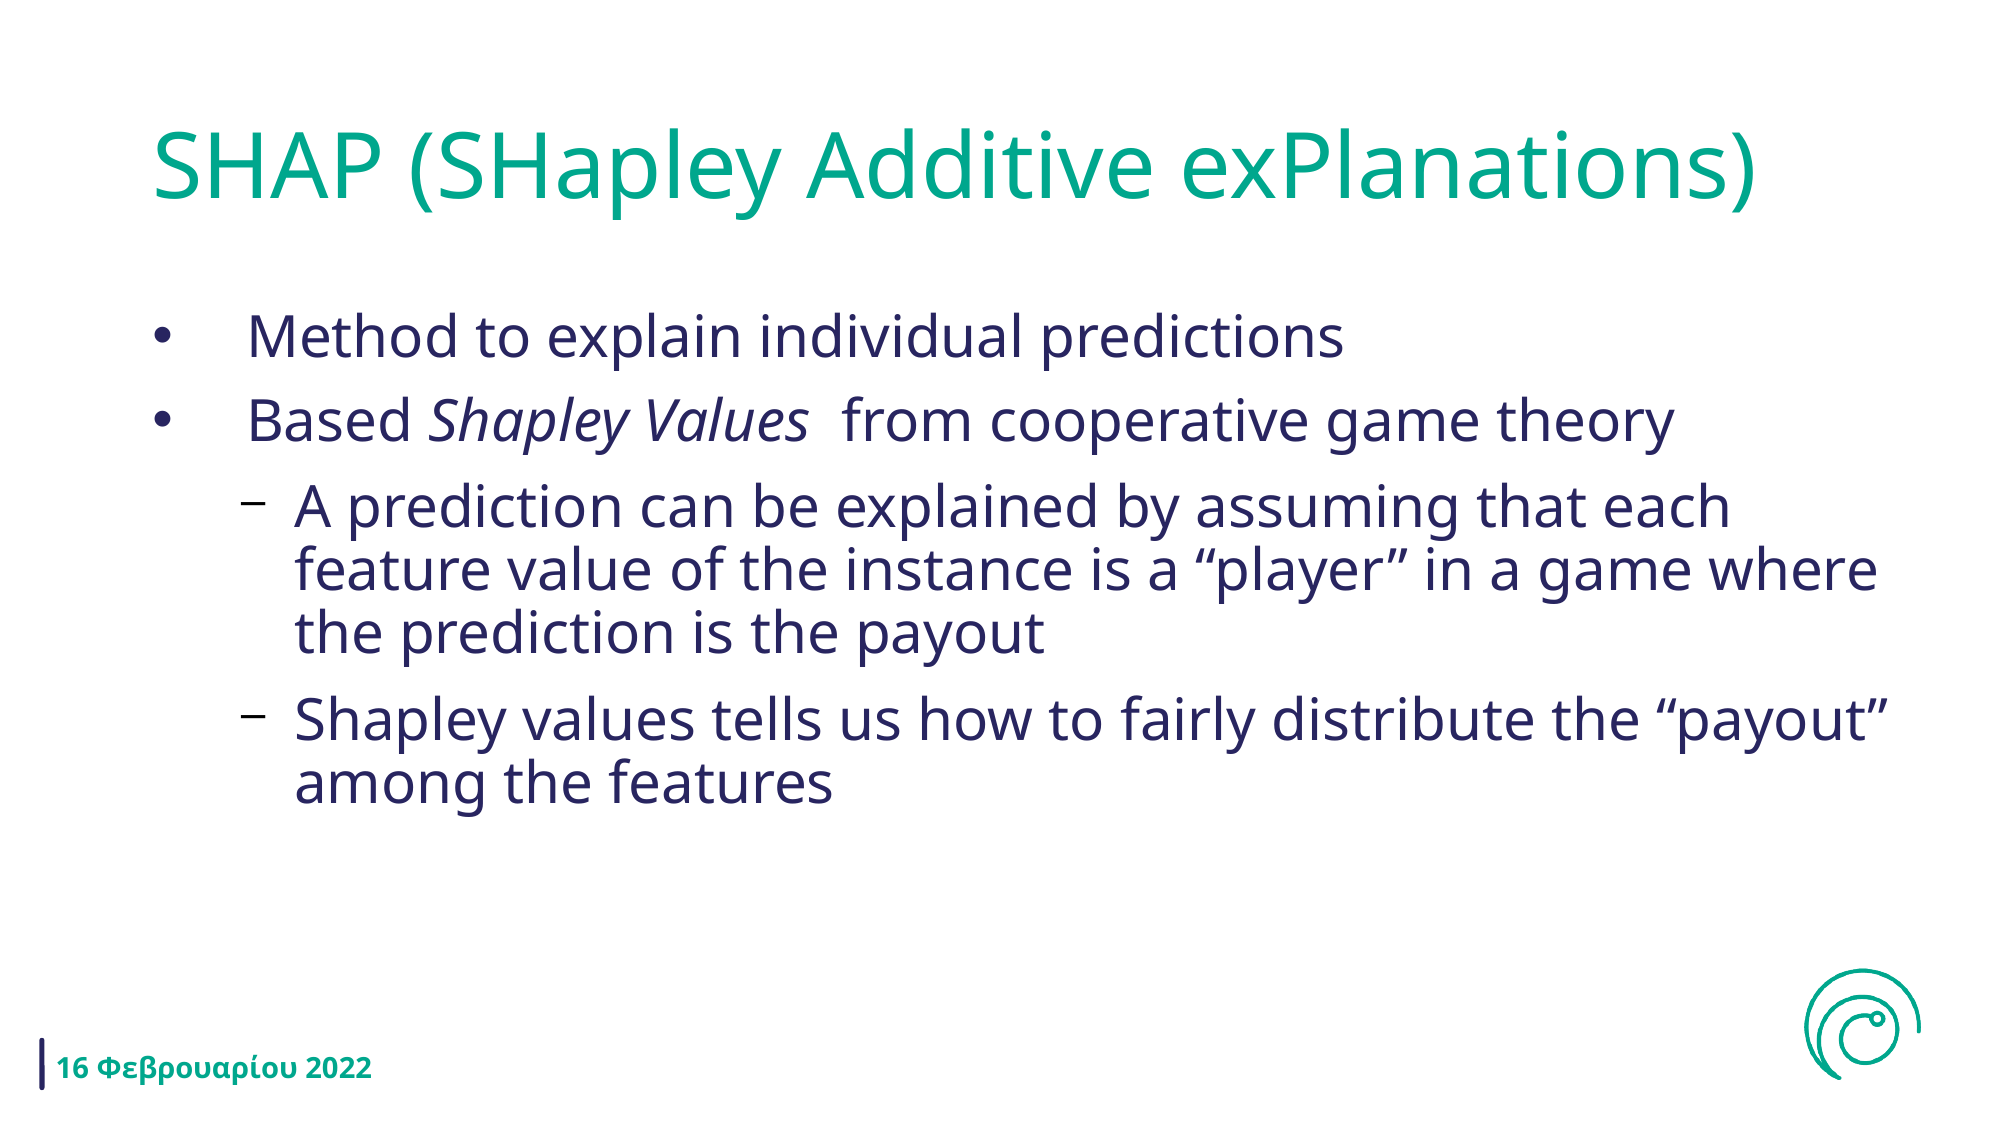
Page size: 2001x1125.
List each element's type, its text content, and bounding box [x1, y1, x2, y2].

picture [1804, 968, 1921, 1080]
title SHAP (SHapley Additive exPlanations) [137, 59, 1921, 278]
list Method to explain individual predictions Based Shapley Values from cooperative game theory A prediction can be explained by assuming that each feature value of the instance is a “player” in a game where the prediction is the payout Shapley values tells us how to fairly distribute the “payout” among the features [137, 299, 1910, 1014]
